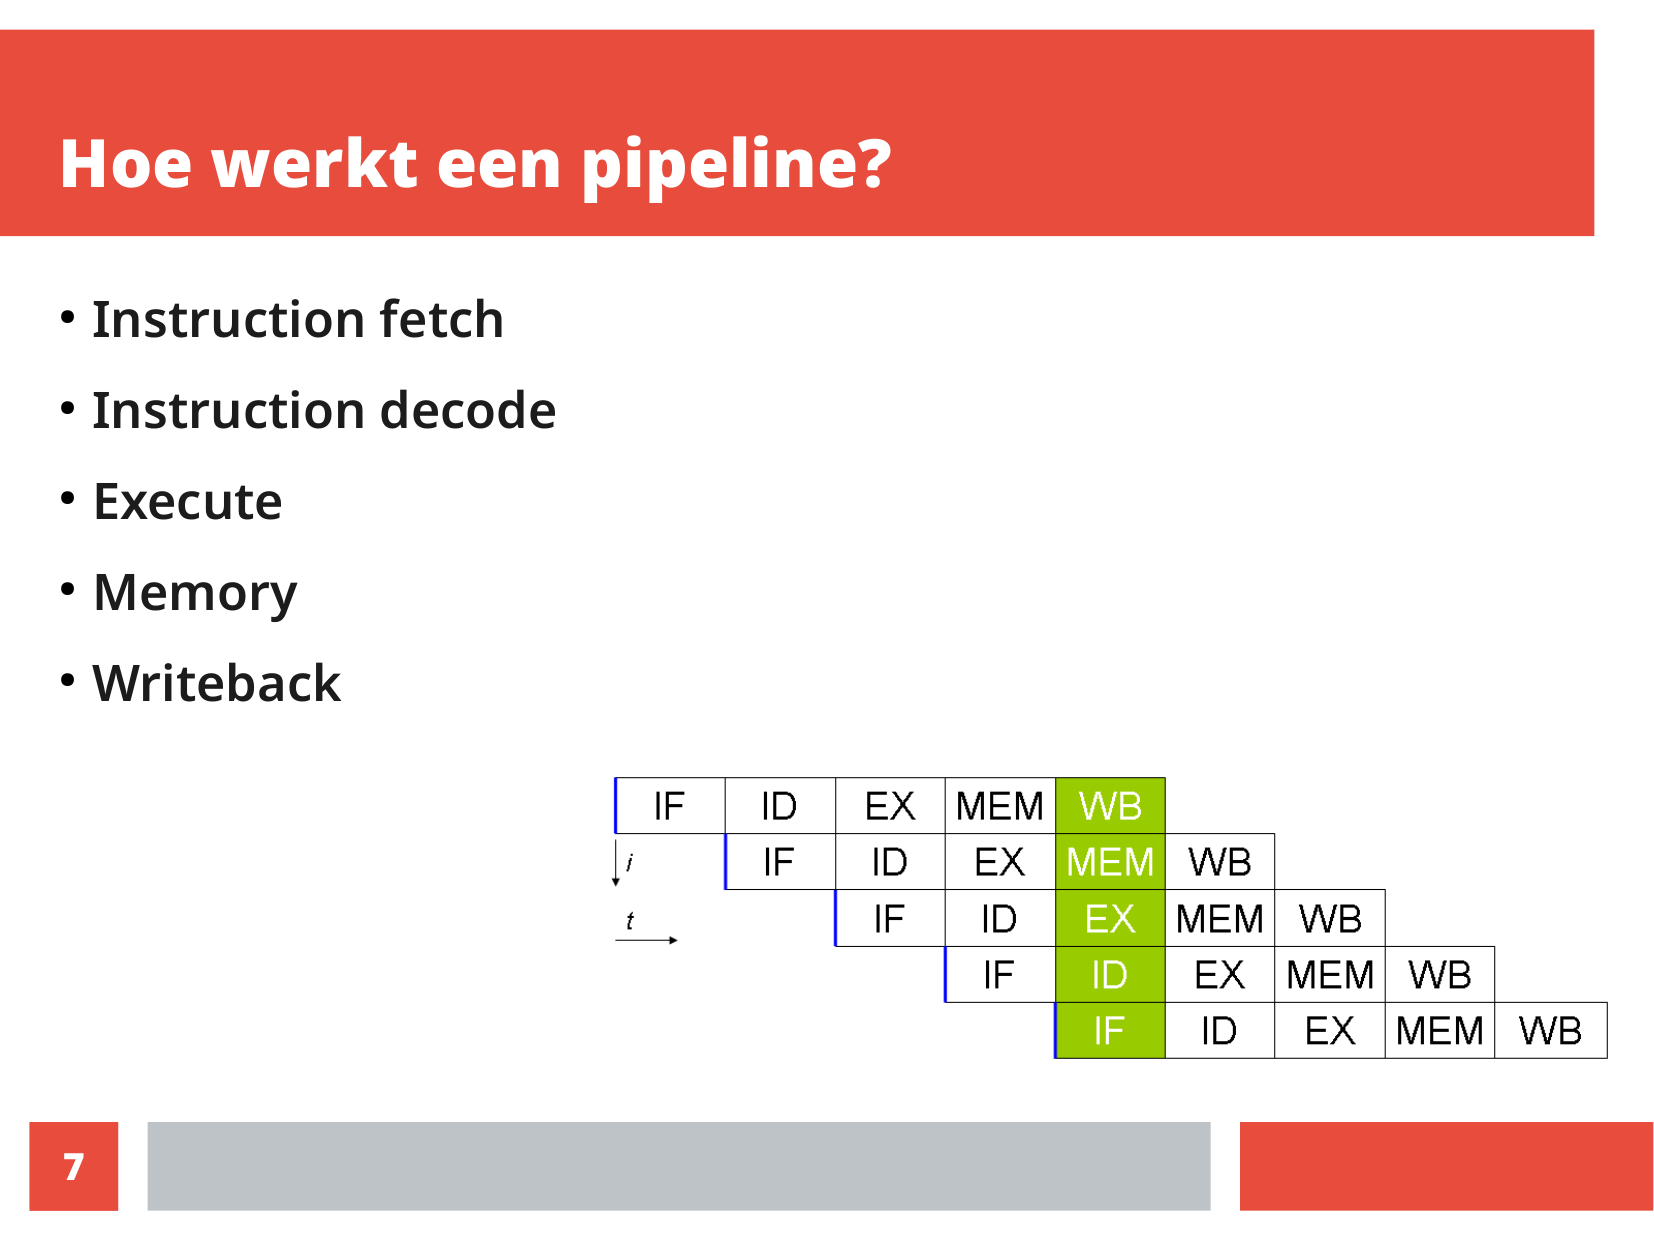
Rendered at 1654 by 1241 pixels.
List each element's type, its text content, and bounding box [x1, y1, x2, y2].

list Instruction fetch Instruction decode Execute Memory Writeback [59, 283, 681, 718]
title Hoe werkt een pipeline? [59, 59, 1595, 207]
picture [609, 772, 1613, 1064]
